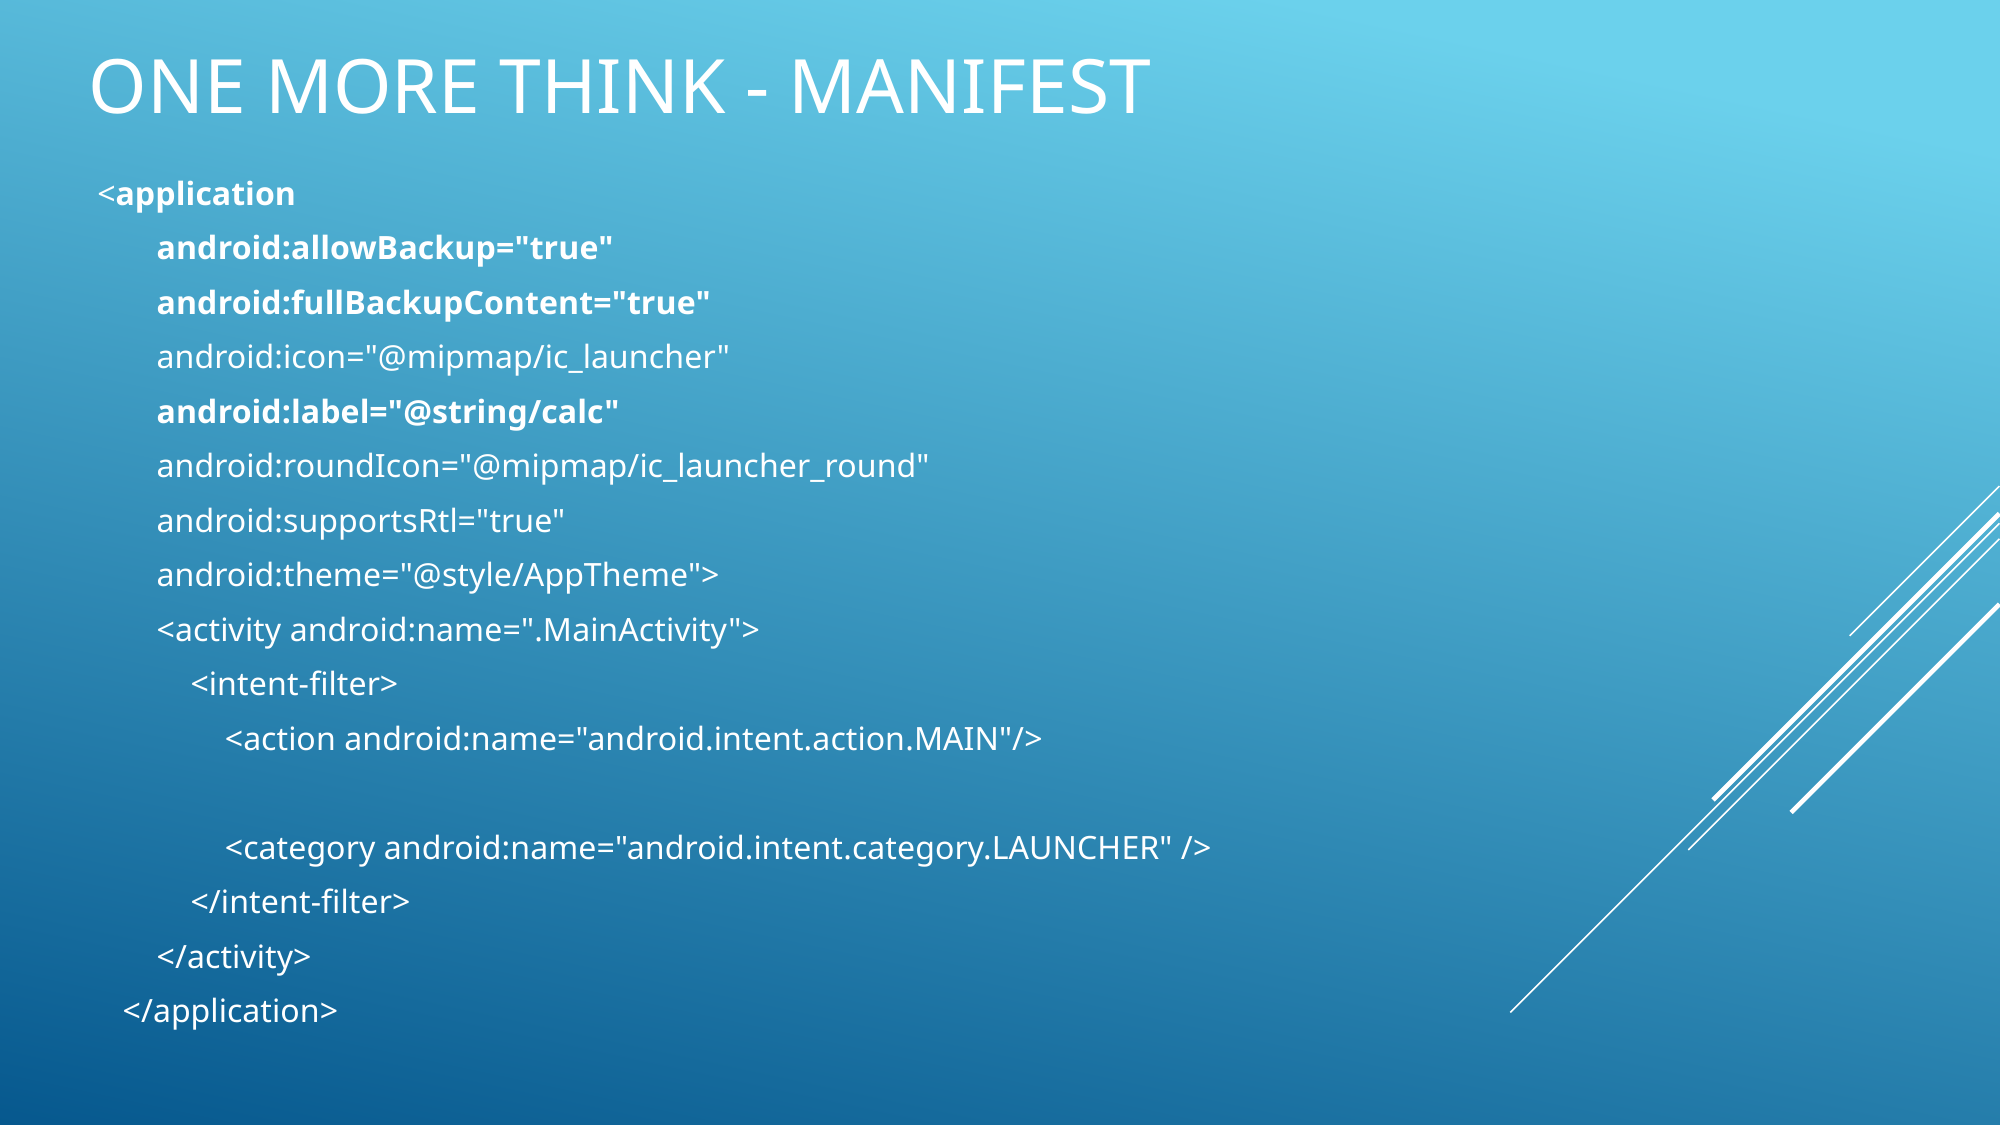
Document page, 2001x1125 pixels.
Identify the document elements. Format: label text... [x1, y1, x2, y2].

title One more think - Manifest [73, 0, 2000, 178]
list <application android:allowBackup="true" android:fullBackupContent="true" android:icon="@mipmap/ic_launcher" android:label="@string/calc" android:roundIcon="@mipmap/ic_launcher_round" android:supportsRtl="true" android:theme="@style/AppTheme"> <activity android:name=".MainActivity"> <intent-filter> <action android:name="android.intent.action.MAIN"/> <category android:name="android.intent.category.LAUNCHER" /> </intent-filter> </activity> </application> [73, 162, 1836, 1041]
